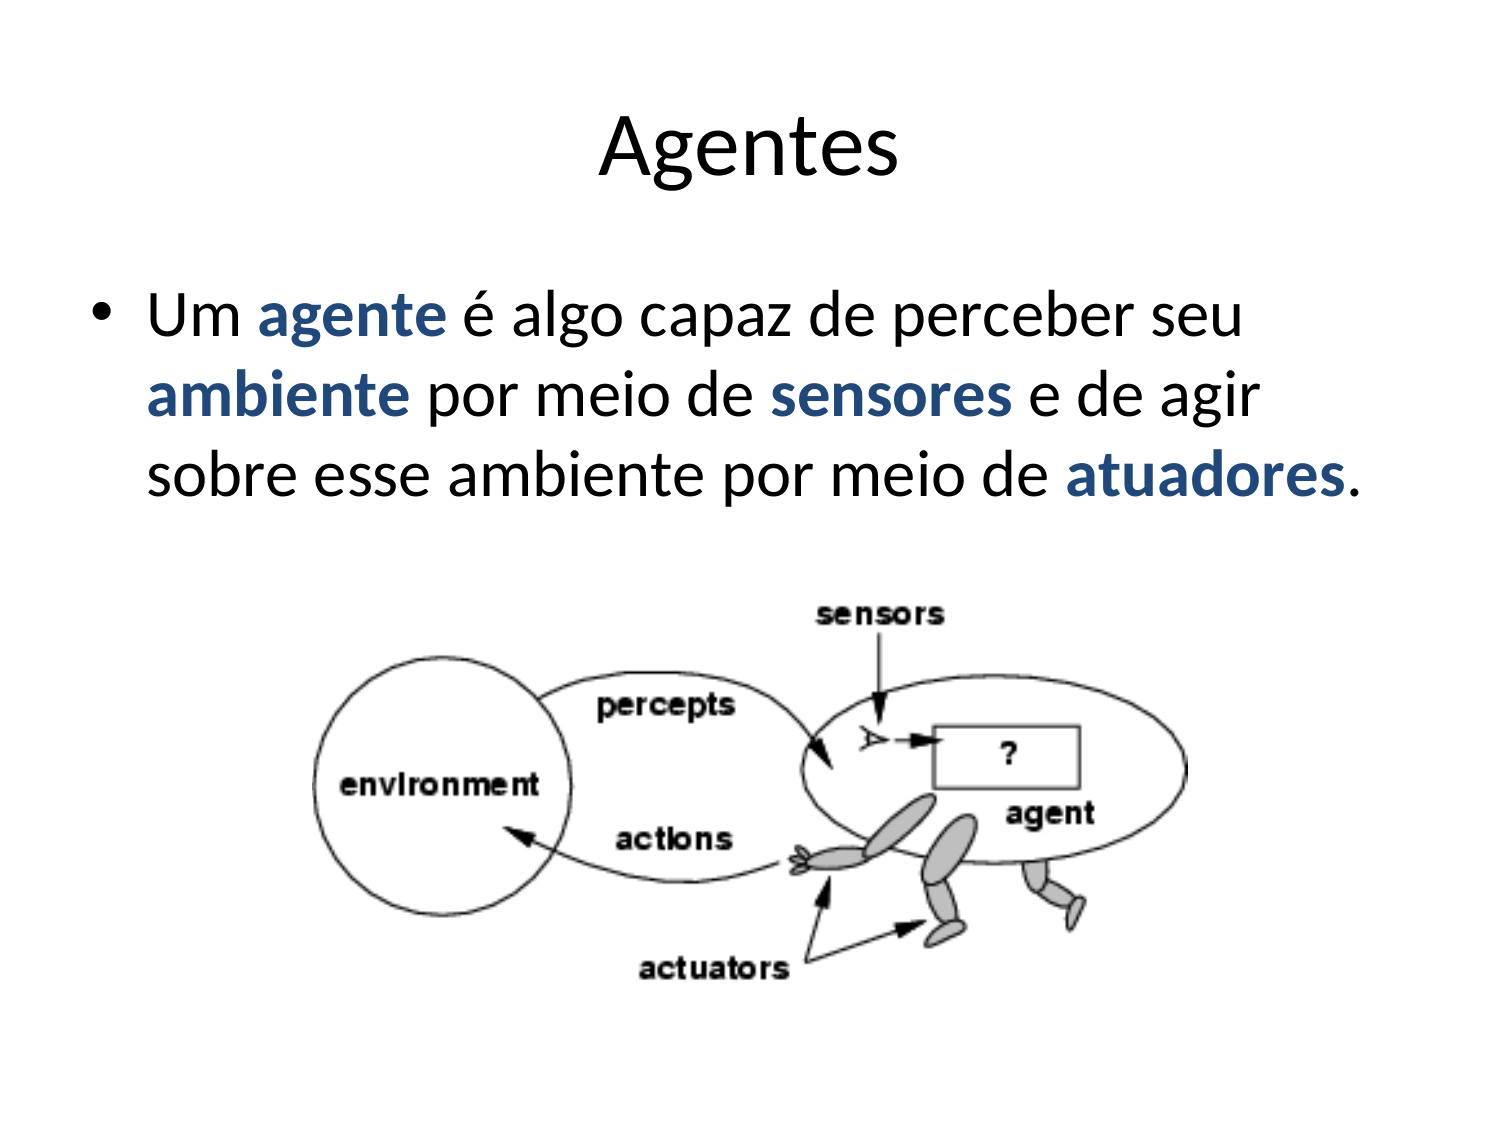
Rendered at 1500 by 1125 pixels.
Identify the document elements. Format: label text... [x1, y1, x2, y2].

picture [312, 597, 1188, 993]
list Um agente é algo capaz de perceber seu ambiente por meio de sensores e de agir sobre esse ambiente por meio de atuadores. [75, 262, 1426, 1005]
title Agentes [75, 45, 1426, 233]
